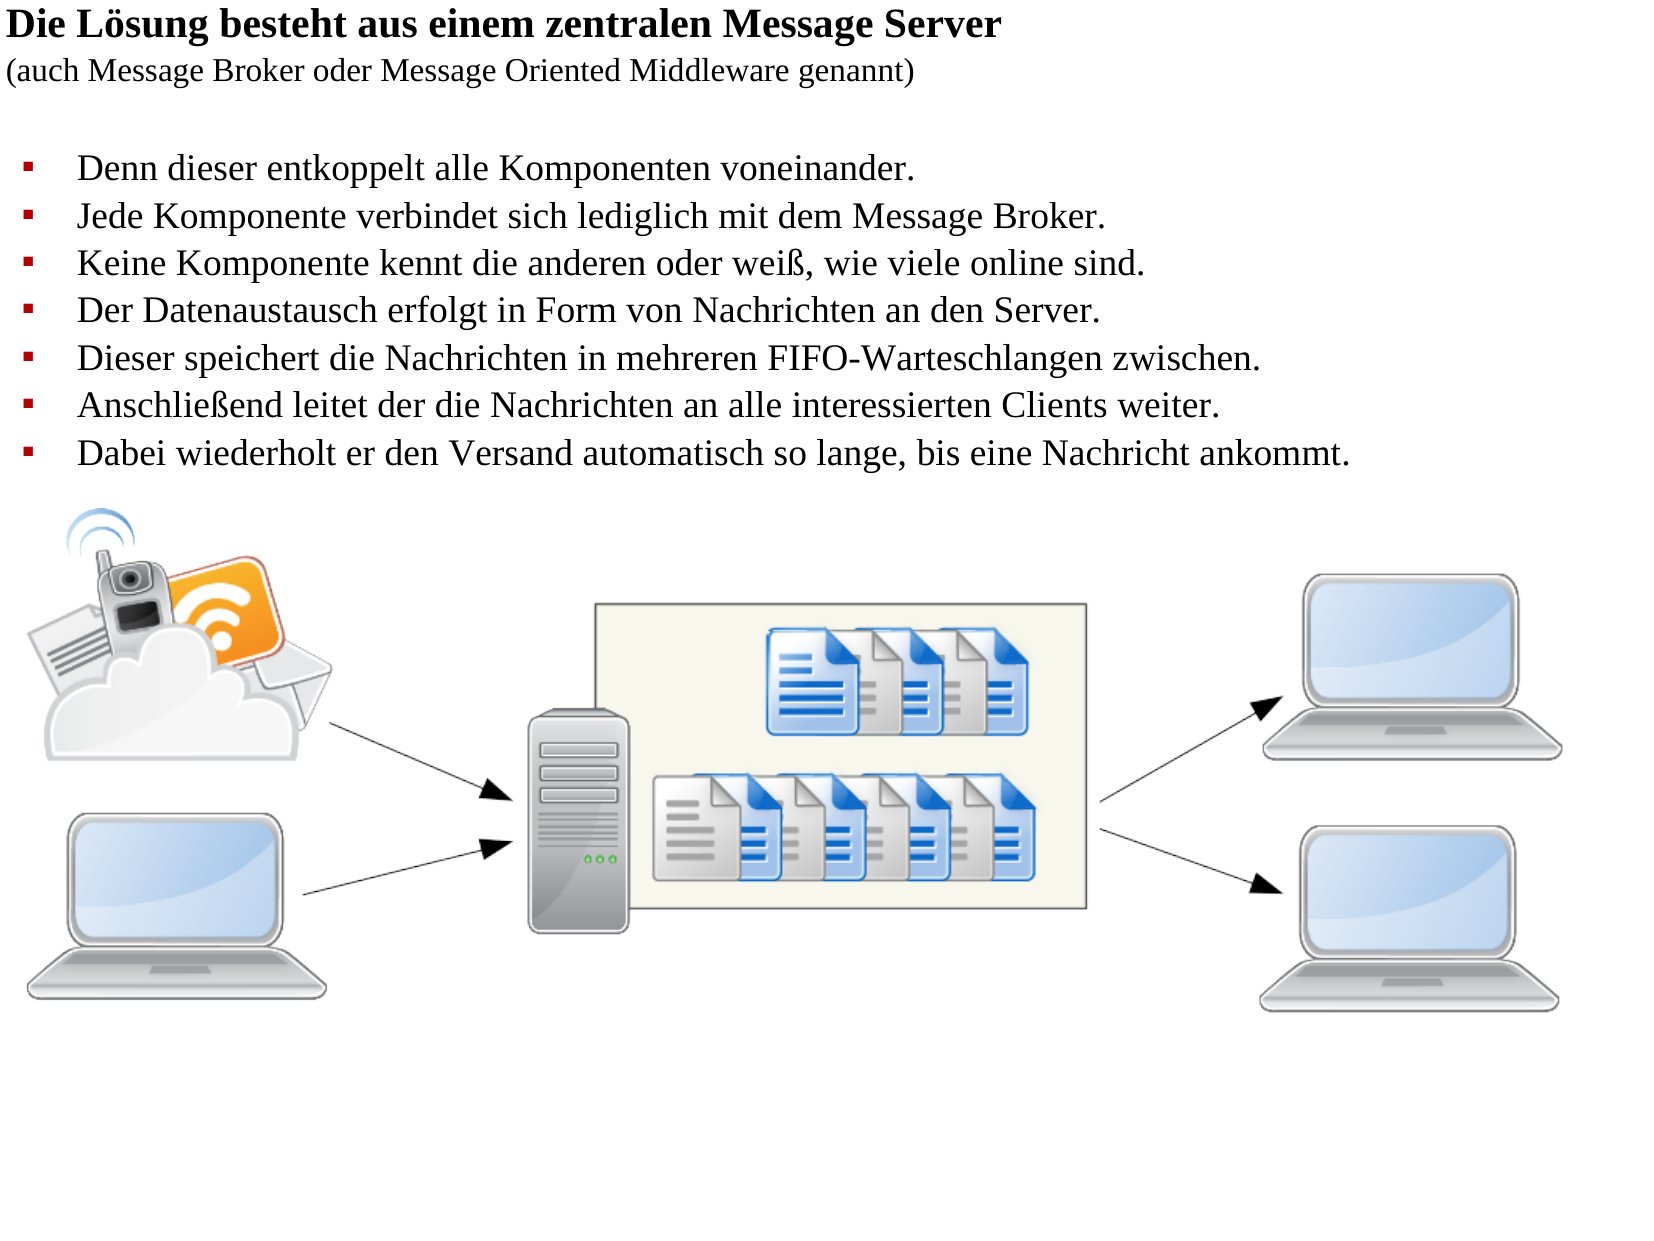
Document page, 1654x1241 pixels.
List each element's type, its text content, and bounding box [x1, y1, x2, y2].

picture [13, 508, 1577, 1028]
list Die Lösung besteht aus einem zentralen Message Server (auch Message Broker oder Message Oriented Middleware genannt) Denn dieser entkoppelt alle Komponenten voneinander. Jede Komponente verbindet sich lediglich mit dem Message Broker. Keine Komponente kennt die anderen oder weiß, wie viele online sind. Der Datenaustausch erfolgt in Form von Nachrichten an den Server. Dieser speichert die Nachrichten in mehreren FIFO-Warteschlangen zwischen. Anschließend leitet der die Nachrichten an alle interessierten Clients weiter. Dabei wiederholt er den Versand automatisch so lange, bis eine Nachricht ankommt. [0, 0, 1593, 474]
